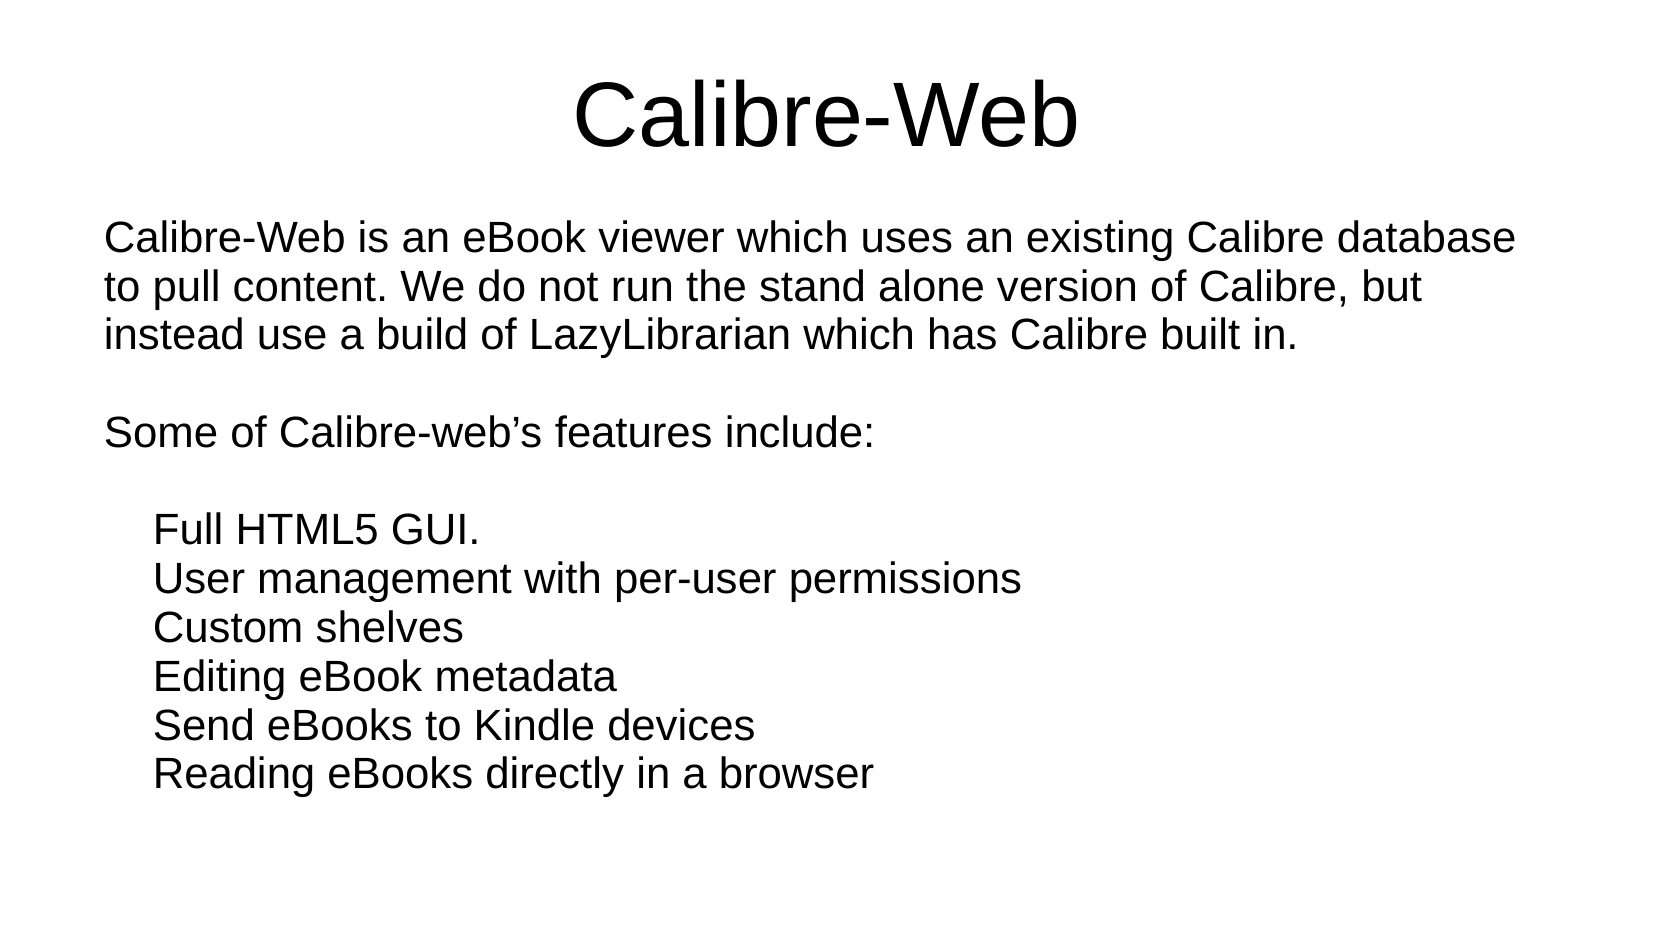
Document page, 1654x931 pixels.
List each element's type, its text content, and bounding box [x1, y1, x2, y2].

text_box Calibre-Web is an eBook viewer which uses an existing Calibre database to pull content. We do not run the stand alone version of Calibre, but instead use a build of LazyLibrarian which has Calibre built in. Some of Calibre-web’s features include: Full HTML5 GUI. User management with per-user permissions Custom shelves Editing eBook metadata Send eBooks to Kindle devices Reading eBooks directly in a browser [89, 205, 1576, 901]
title Calibre-Web [82, 37, 1571, 193]
